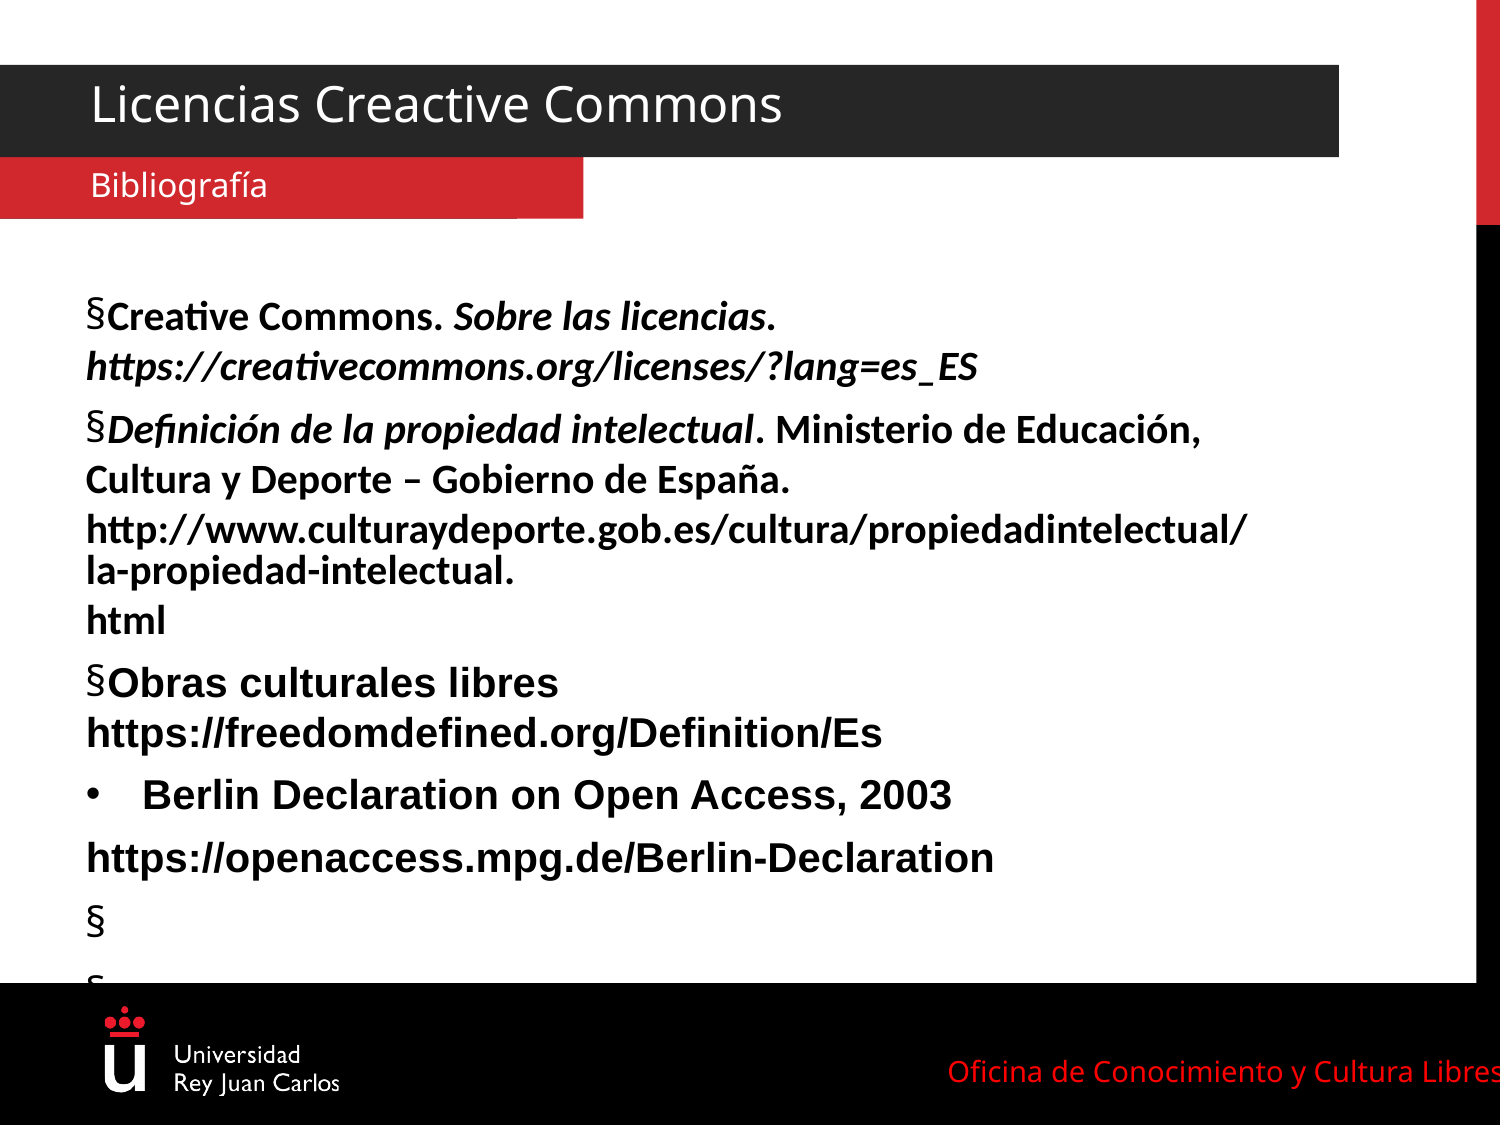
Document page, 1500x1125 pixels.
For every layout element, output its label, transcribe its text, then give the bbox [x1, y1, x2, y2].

text_box Bibliografía [0, 158, 584, 219]
picture [104, 1006, 339, 1096]
text_box [0, 984, 1500, 1125]
text_box Creative Commons. Sobre las licencias. https://creativecommons.org/licenses/?lang=es_ES Definición de la propiedad intelectual. Ministerio de Educación, Cultura y Deporte – Gobierno de España. http://www.culturaydeporte.gob.es/cultura/propiedadintelectual/la-propiedad-intelectual.html Obras culturales libres https://freedomdefined.org/Definition/Es Berlin Declaration on Open Access, 2003 https://openaccess.mpg.de/Berlin-Declaration [70, 281, 1272, 869]
text_box [73, 261, 1374, 890]
text_box [91, 987, 100, 995]
text_box Licencias Creactive Commons [0, 64, 1339, 158]
text_box Oficina de Conocimiento y Cultura Libres [932, 1046, 1500, 1097]
